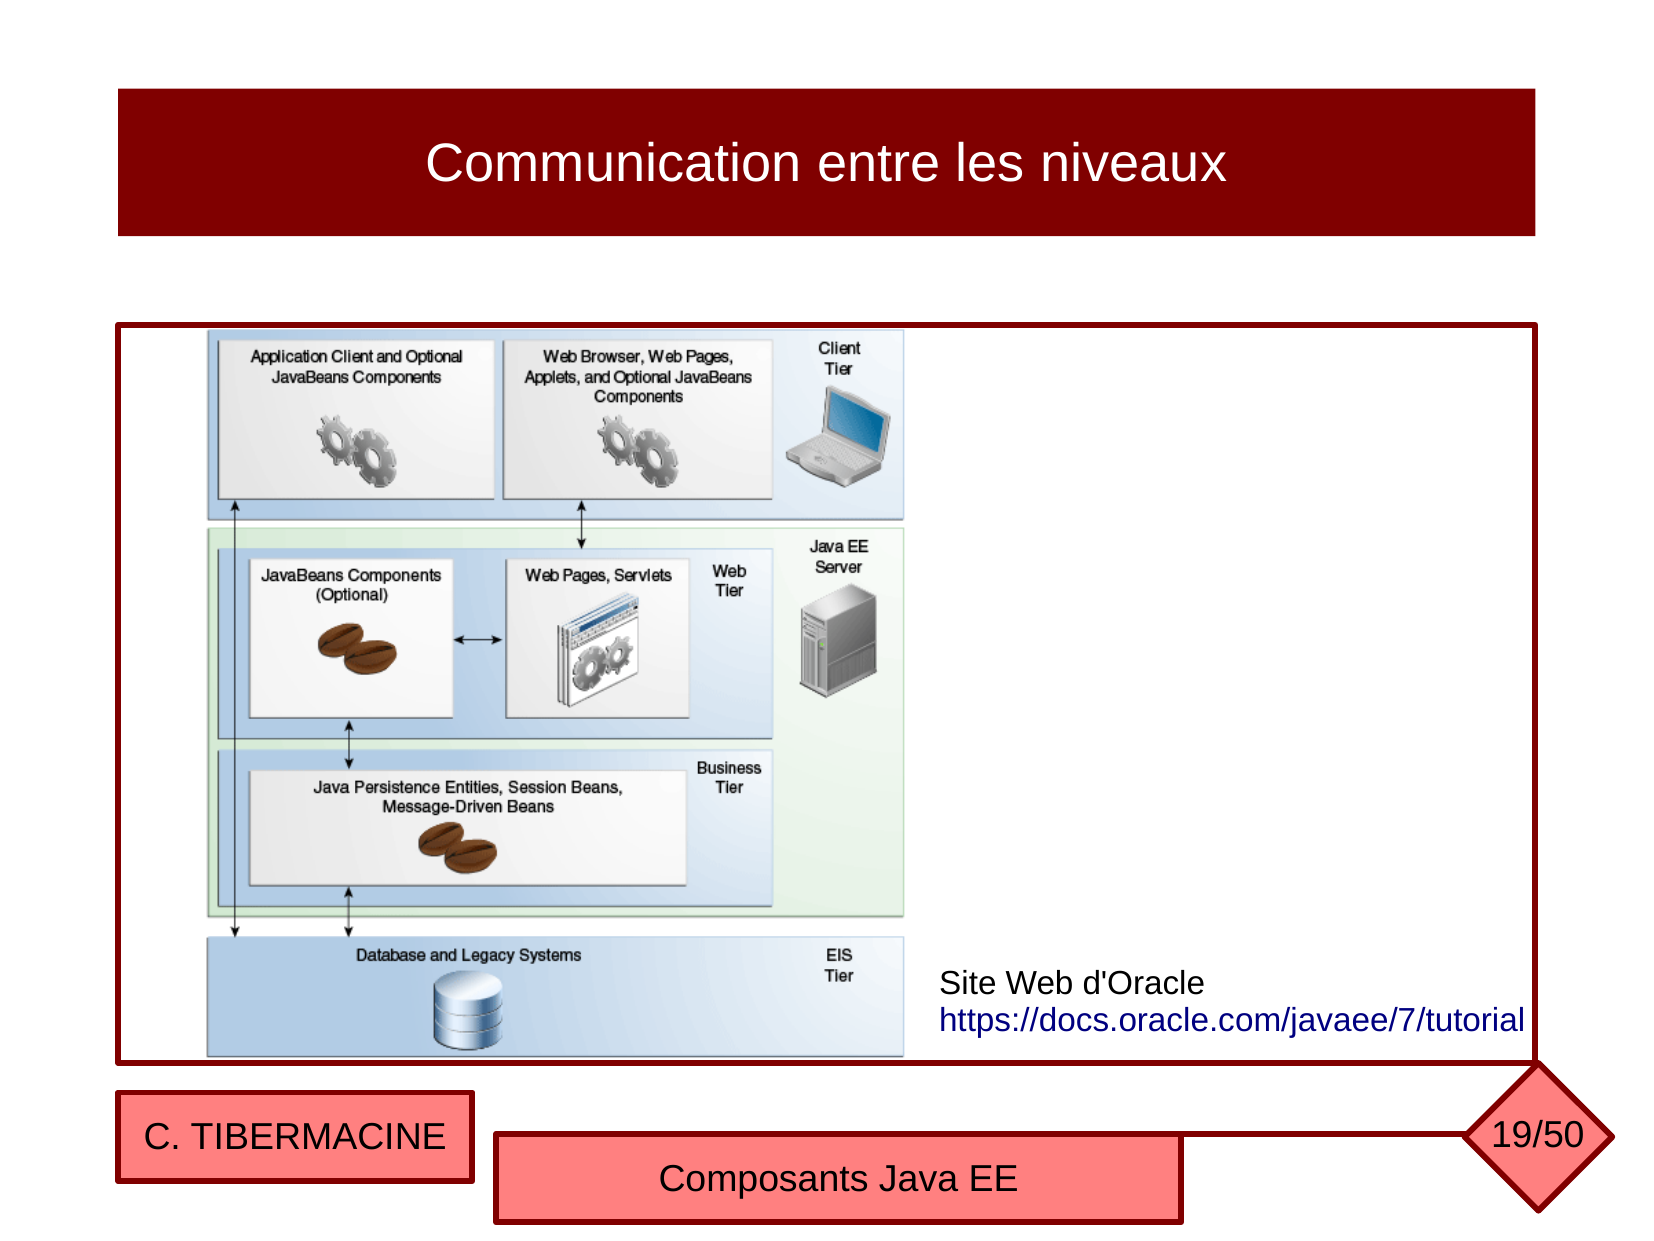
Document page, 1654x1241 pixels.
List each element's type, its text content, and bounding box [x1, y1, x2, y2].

text_box Composants Java EE [496, 1133, 1182, 1223]
text_box [1464, 1125, 1476, 1149]
text_box Communication entre les niveaux [118, 88, 1536, 237]
text_box [1495, 1062, 1582, 1106]
text_box <numéro>/50 [1476, 1106, 1607, 1206]
text_box [1533, 1206, 1544, 1211]
text_box C. TIBERMACINE [118, 1092, 473, 1182]
text_box [1607, 1131, 1613, 1143]
text_box Site Web d'Oracle https://docs.oracle.com/javaee/7/tutorial [118, 324, 1536, 1063]
